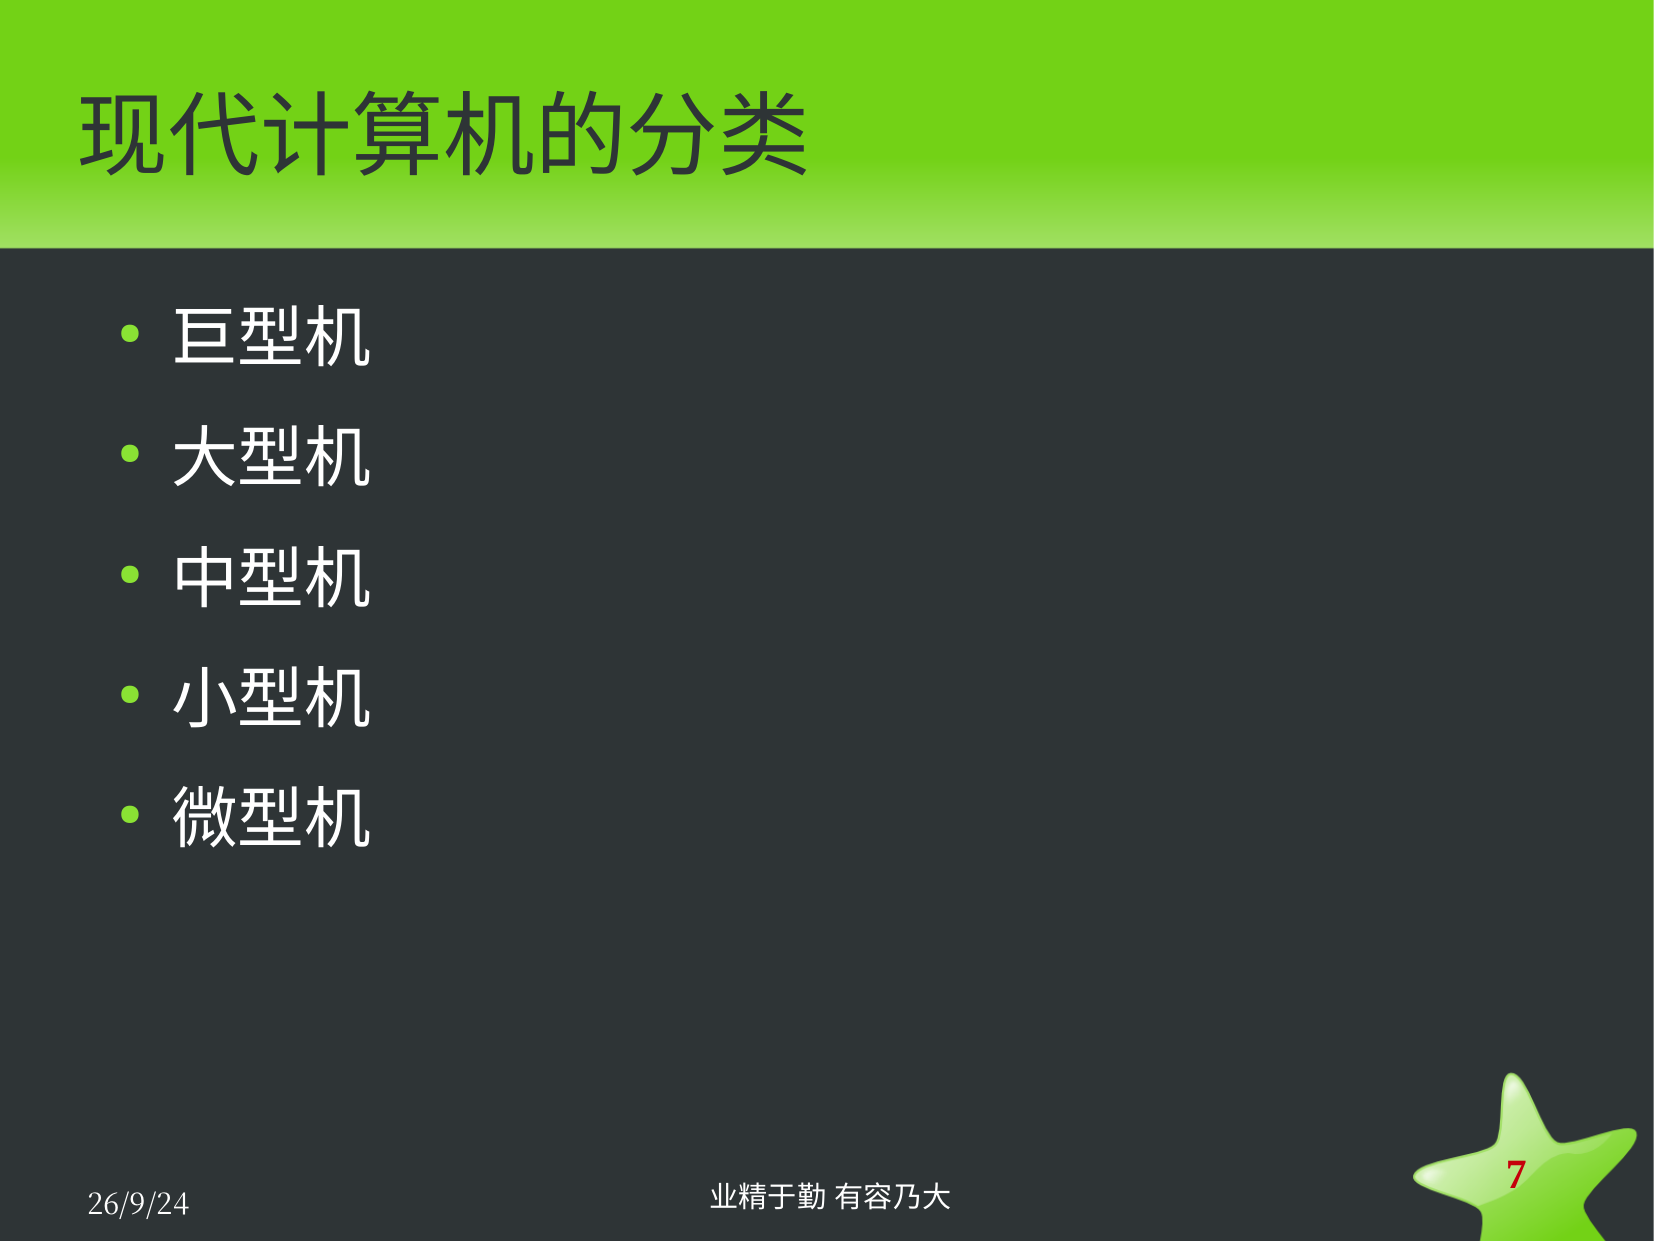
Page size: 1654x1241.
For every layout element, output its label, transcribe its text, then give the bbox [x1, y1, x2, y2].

title 现代计算机的分类 [76, 29, 1565, 237]
list 巨型机 大型机 中型机 小型机 微型机 [82, 290, 1571, 1109]
picture [0, 0, 1654, 1241]
